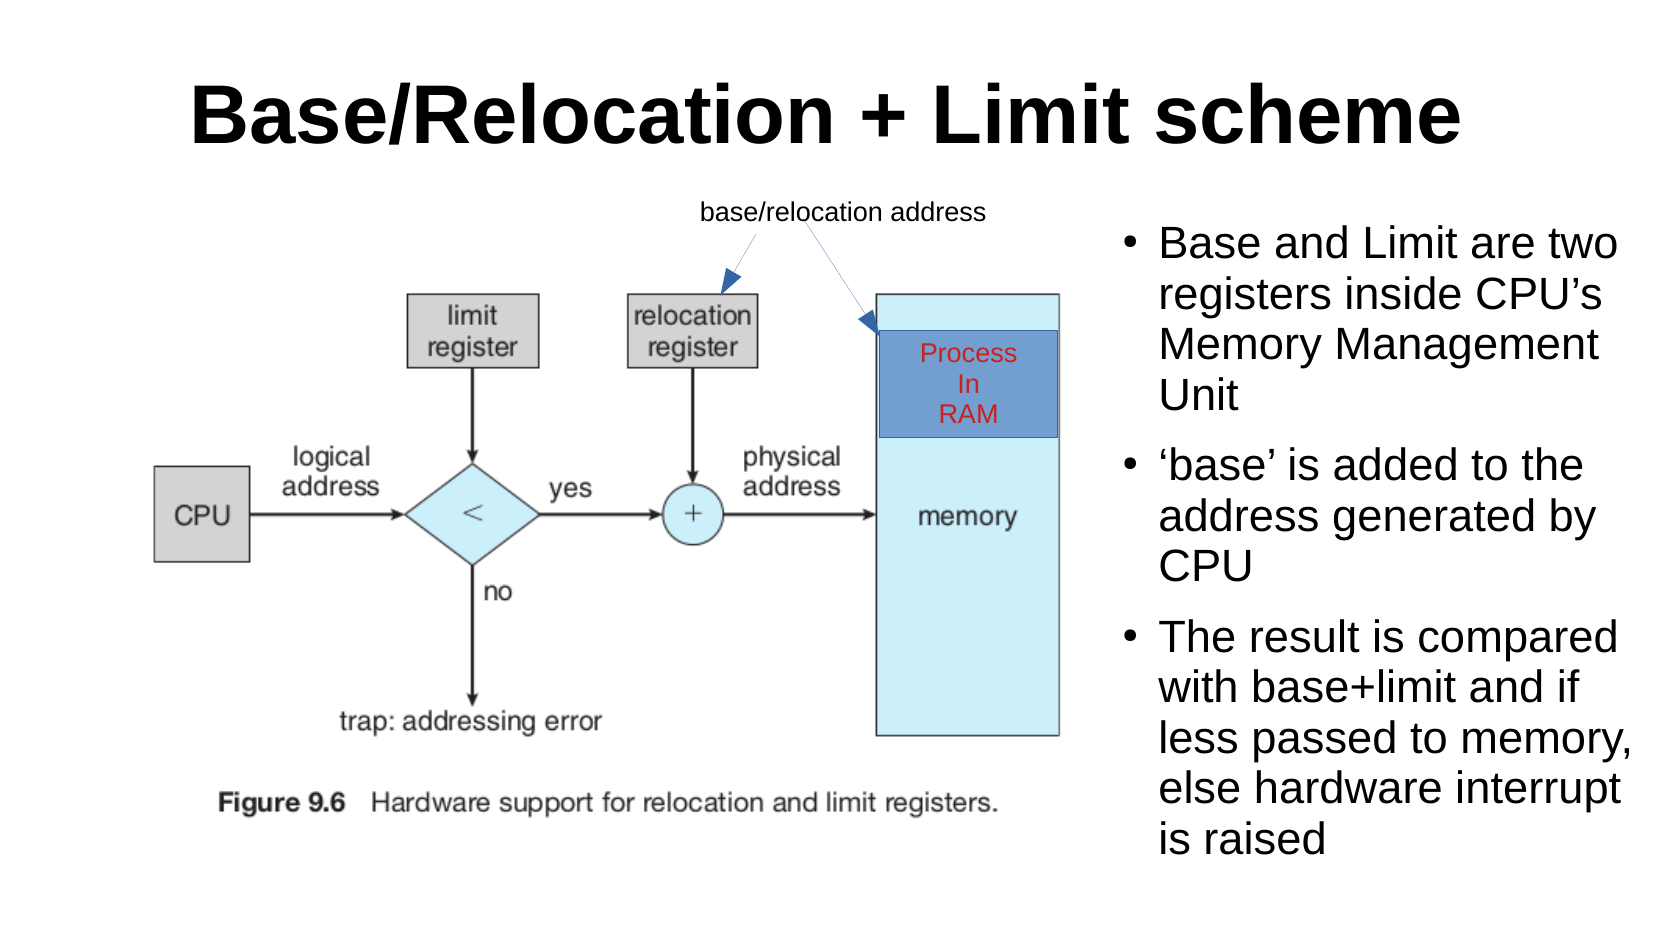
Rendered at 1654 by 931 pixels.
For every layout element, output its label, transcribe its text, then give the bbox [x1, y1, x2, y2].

text_box base/relocation address [685, 189, 1004, 235]
list Base and Limit are two registers inside CPU’s Memory Management Unit ‘base’ is added to the address generated by CPU The result is compared with base+limit and if less passed to memory, else hardware interrupt is raised [1110, 217, 1642, 910]
text_box Process In RAM [879, 330, 1058, 438]
title Base/Relocation + Limit scheme [82, 37, 1571, 193]
picture [35, 206, 1115, 851]
